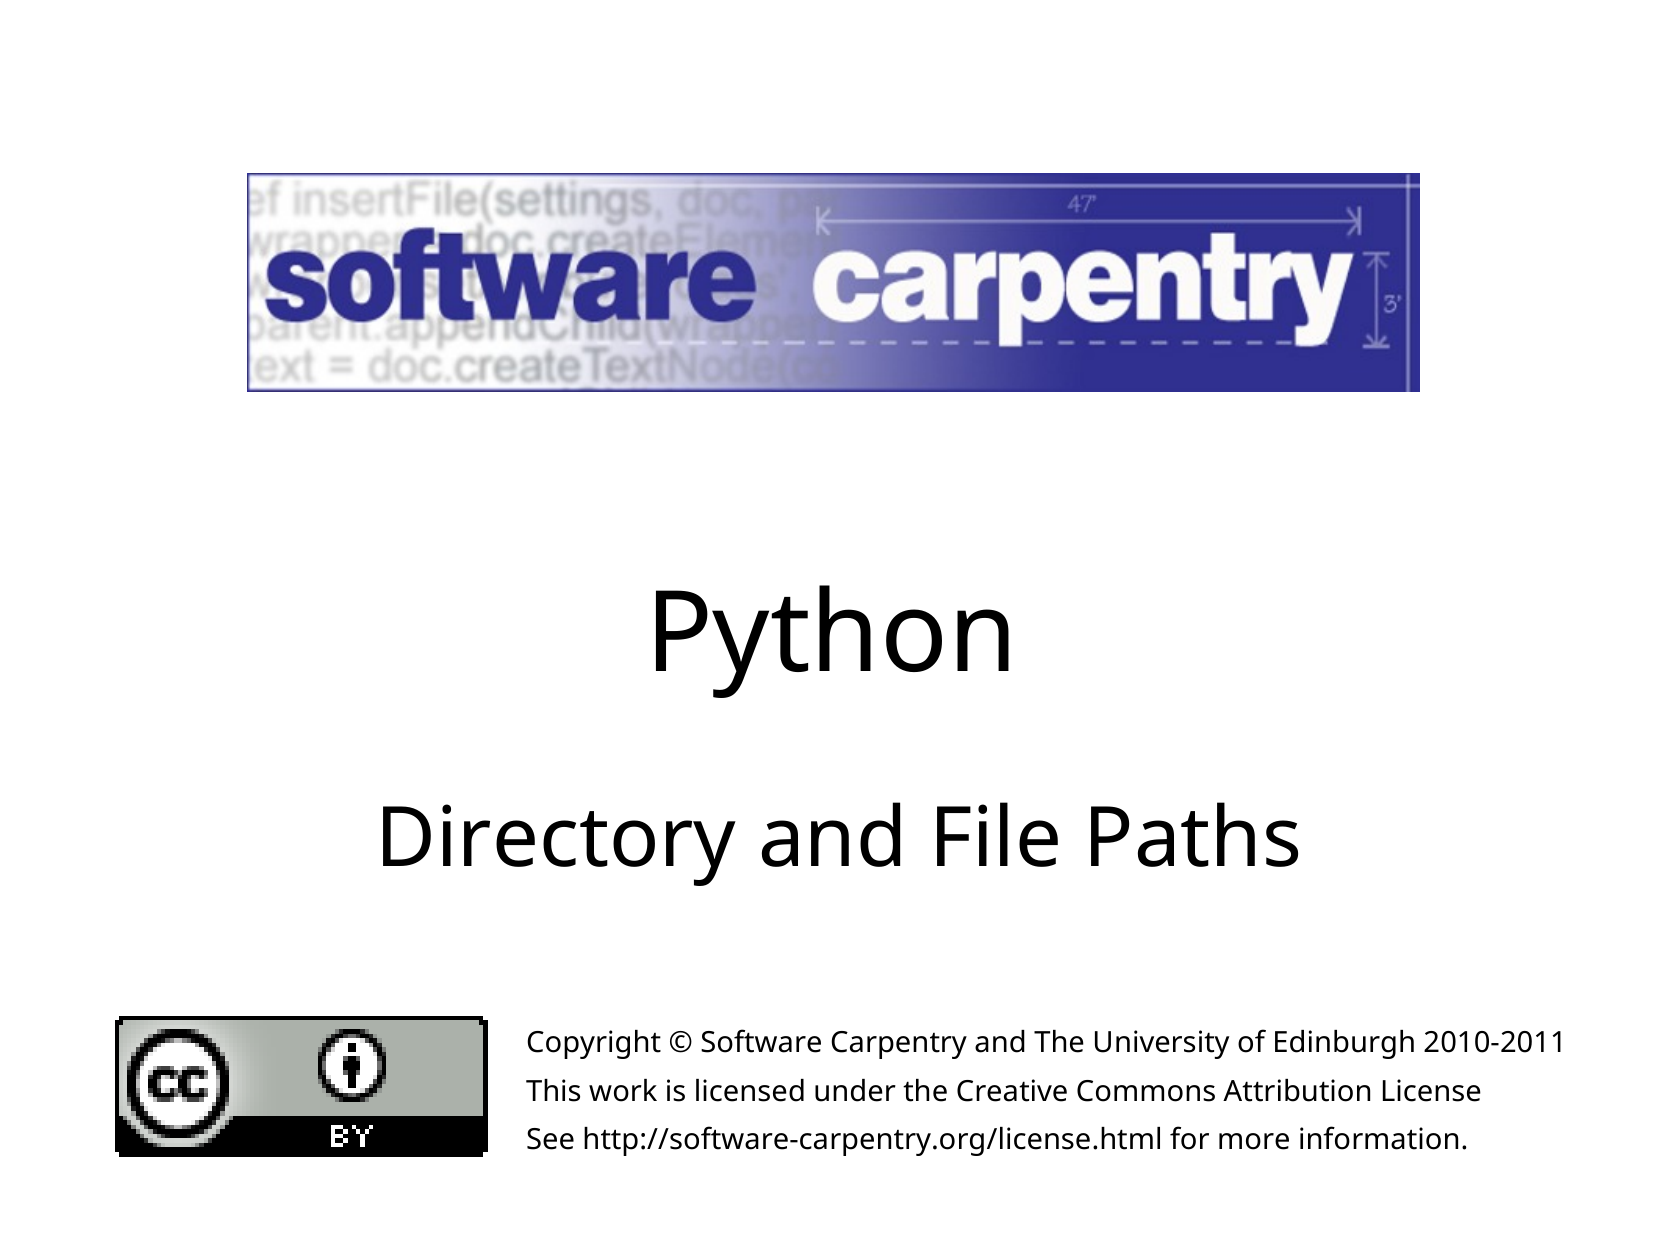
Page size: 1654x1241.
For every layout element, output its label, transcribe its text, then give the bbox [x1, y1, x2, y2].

text_box Directory and File Paths [188, 773, 1490, 883]
text_box Python [245, 549, 1418, 697]
text_box Copyright © Software Carpentry and The University of Edinburgh 2010-2011 This work is licensed under the Creative Commons Attribution License See http://software-carpentry.org/license.html for more information. [511, 1014, 1574, 1164]
picture [115, 1016, 488, 1158]
picture [247, 173, 1420, 392]
